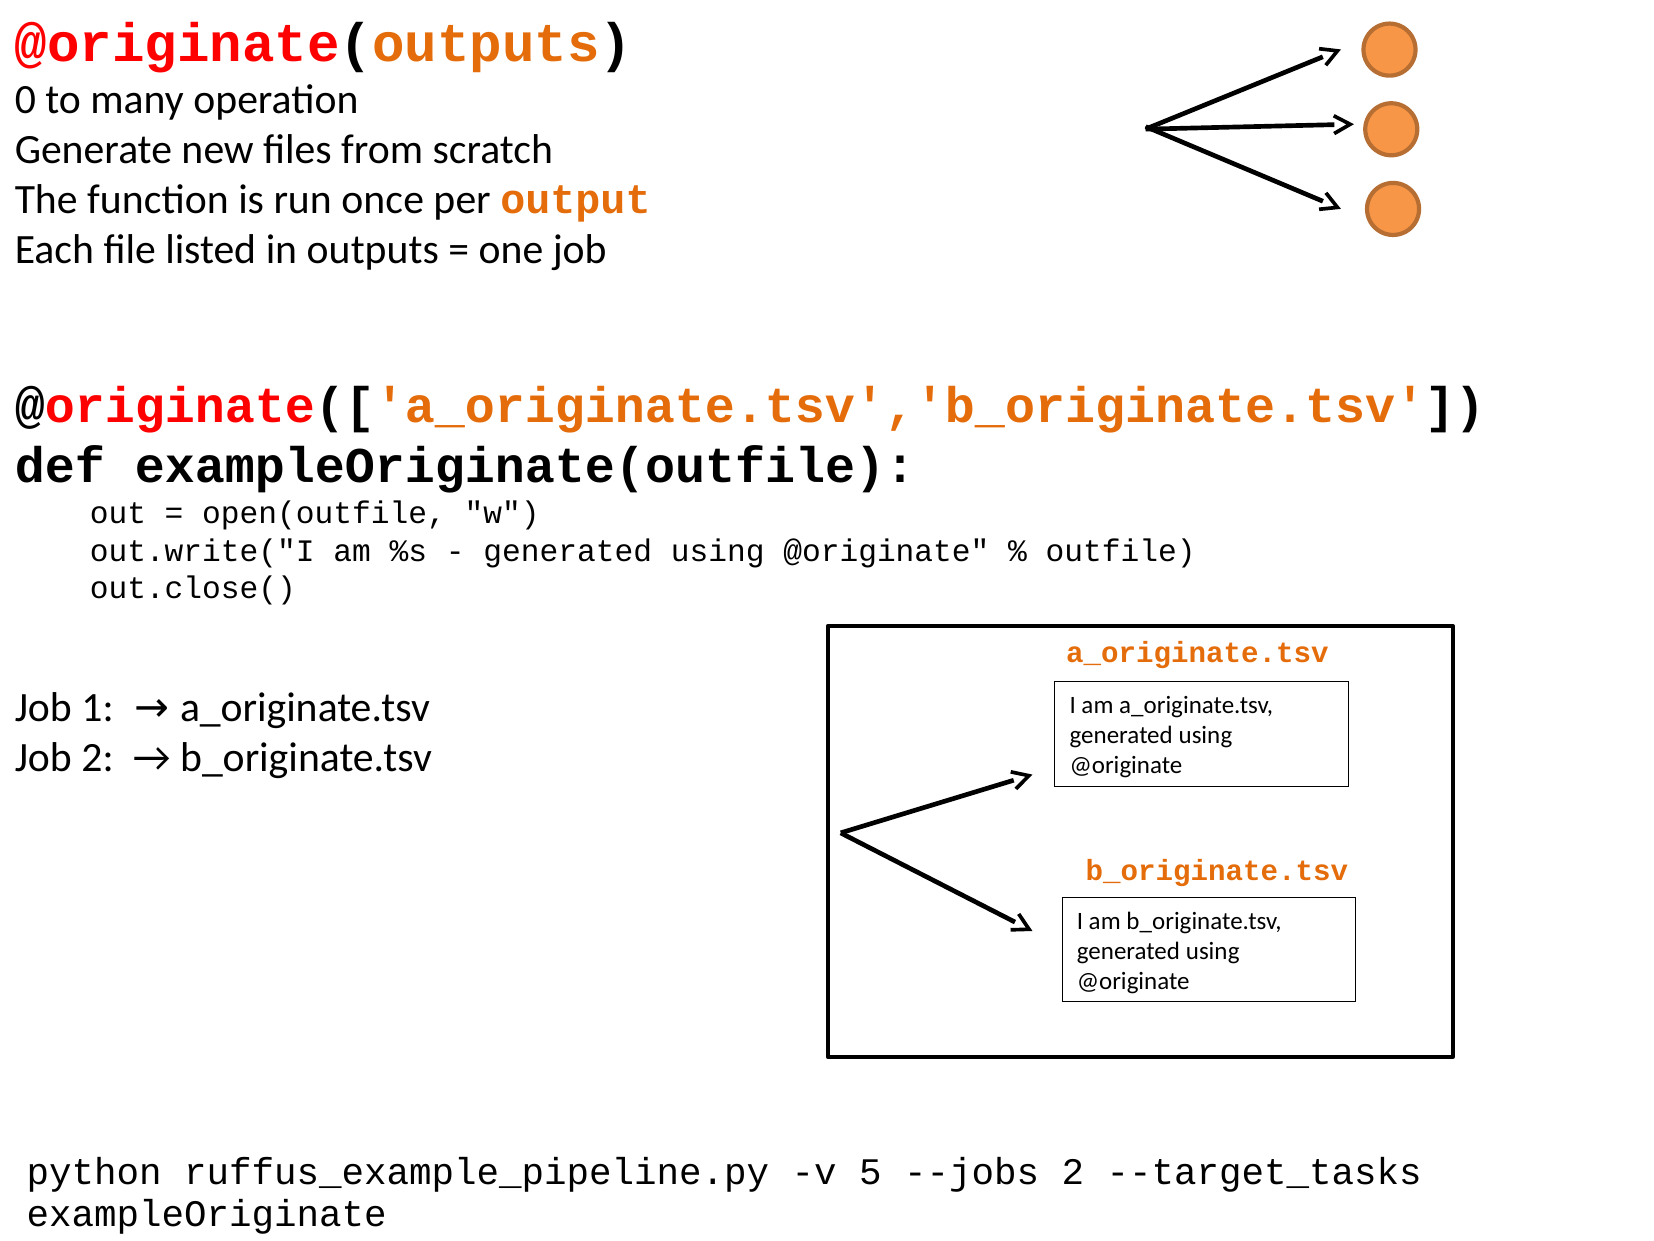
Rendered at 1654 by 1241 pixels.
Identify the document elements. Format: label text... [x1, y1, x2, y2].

text_box @originate(outputs) 0 to many operation Generate new files from scratch The function is run once per output Each file listed in outputs = one job @originate(['a_originate.tsv','b_originate.tsv']) def exampleOriginate(outfile): out = open(outfile, "w") out.write("I am %s - generated using @originate" % outfile) out.close() Job 1: → a_originate.tsv Job 2: → b_originate.tsv [830, 628, 1451, 1027]
text_box [1363, 23, 1416, 76]
text_box [1367, 182, 1420, 235]
text_box b_originate.tsv [1070, 843, 1364, 894]
text_box a_originate.tsv [1051, 628, 1344, 676]
text_box I am b_originate.tsv, generated using @originate [1062, 897, 1356, 1002]
text_box I am a_originate.tsv, generated using @originate [1054, 681, 1349, 787]
text_box python ruffus_example_pipeline.py -v 5 --jobs 2 --target_tasks exampleOriginate [11, 1145, 1654, 1241]
text_box @originate(outputs) 0 to many operation Generate new files from scratch The function is run once per output Each file listed in outputs = one job @originate(['a_originate.tsv','b_originate.tsv']) def exampleOriginate(outfile): out = open(outfile, "w") out.write("I am %s - generated using @originate" % outfile) out.close() Job 1: → a_originate.tsv Job 2: → b_originate.tsv [0, 0, 1619, 1027]
text_box [1365, 103, 1418, 156]
